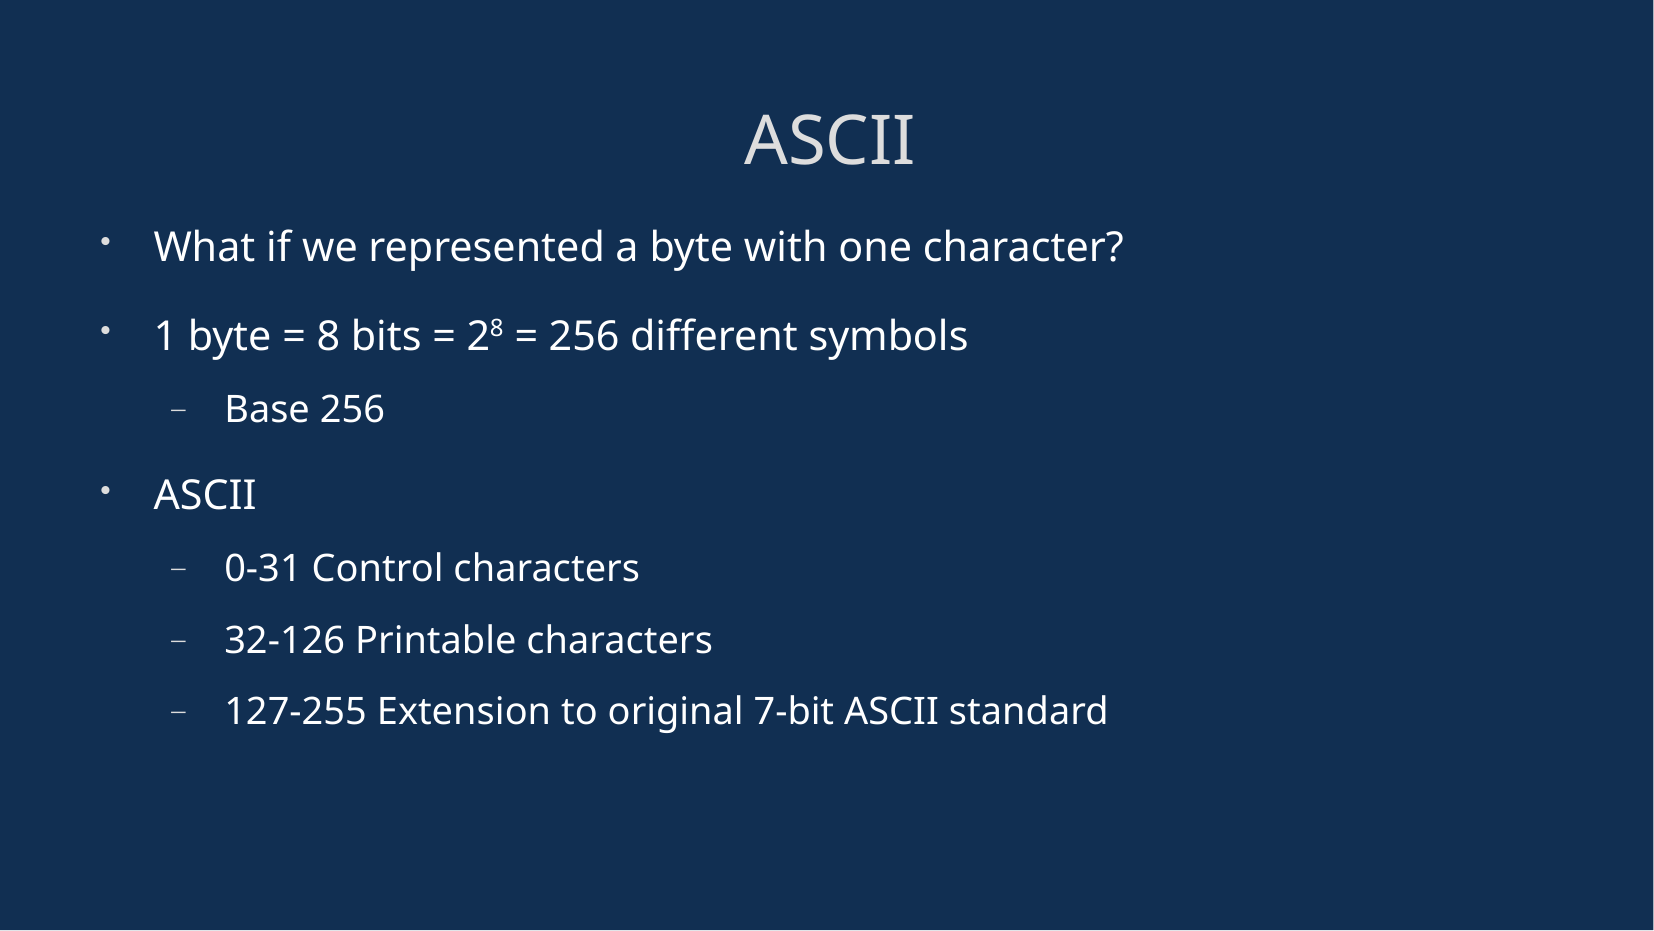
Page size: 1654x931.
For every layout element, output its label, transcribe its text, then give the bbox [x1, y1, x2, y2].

title ASCII [97, 56, 1563, 217]
list What if we represented a byte with one character? 1 byte = 8 bits = 28 = 256 different symbols Base 256 ASCII 0-31 Control characters 32-126 Printable characters 127-255 Extension to original 7-bit ASCII standard [82, 217, 1571, 758]
